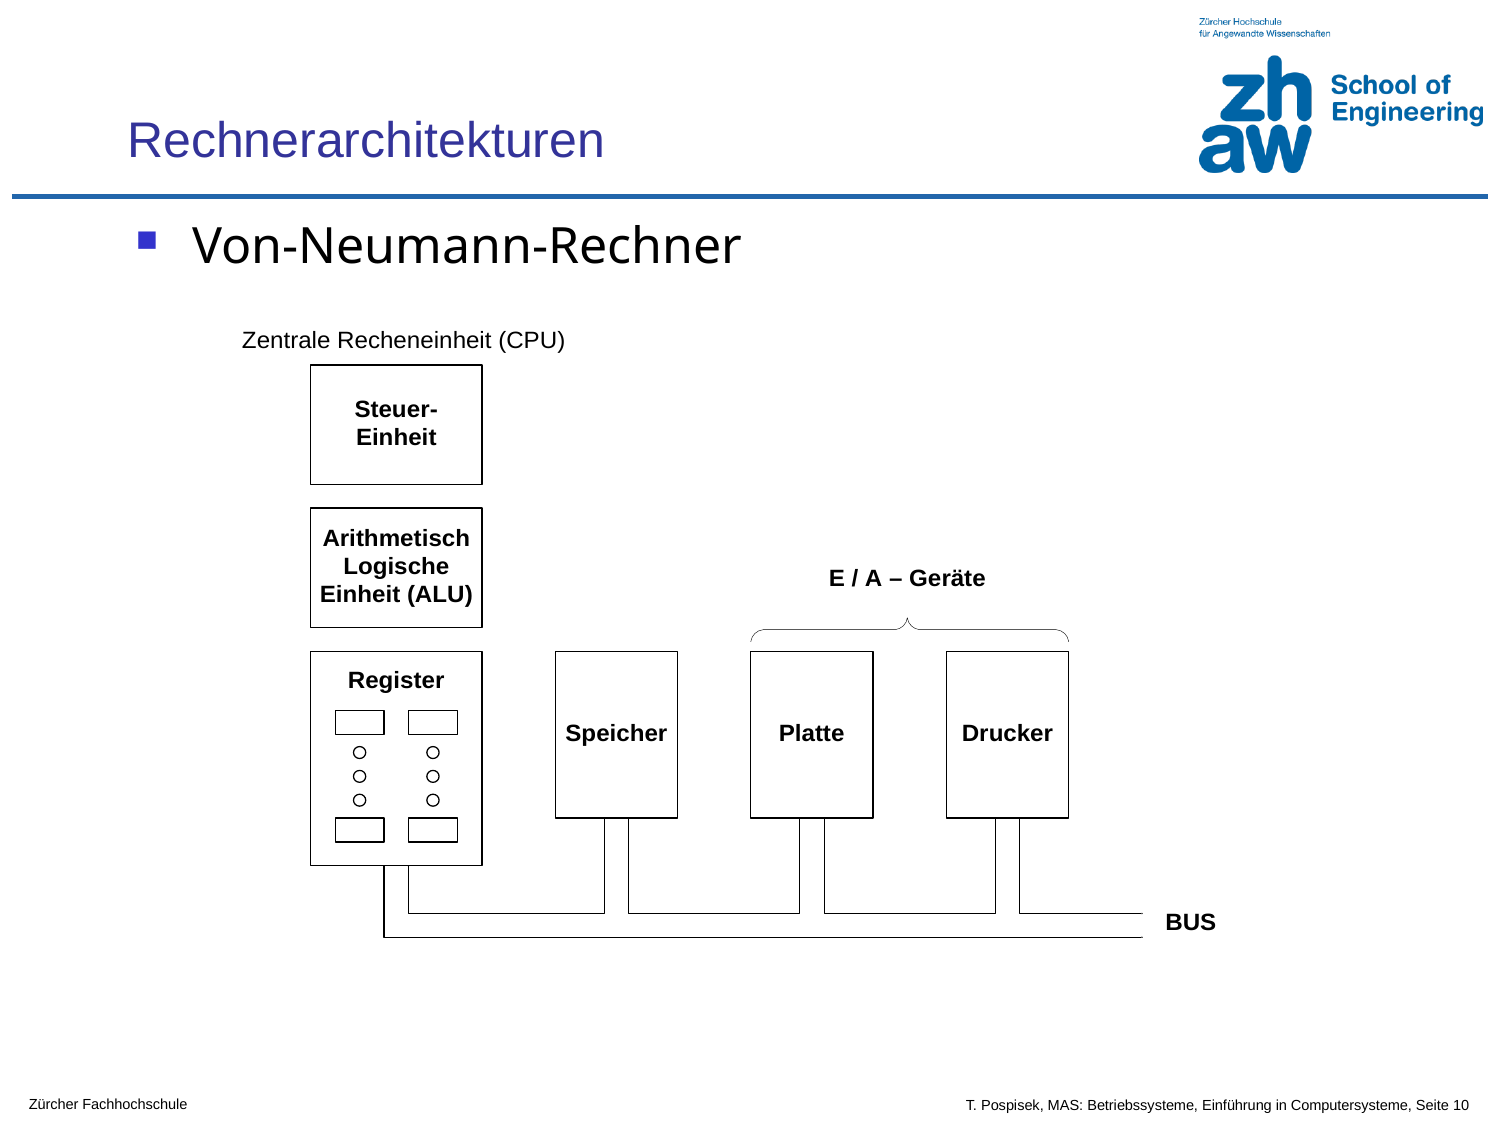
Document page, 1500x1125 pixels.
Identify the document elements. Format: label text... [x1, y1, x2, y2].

picture [1199, 18, 1483, 173]
list Von-Neumann-Rechner [120, 212, 1375, 944]
picture [224, 318, 1229, 951]
title Rechnerarchitekturen [112, 50, 1391, 175]
